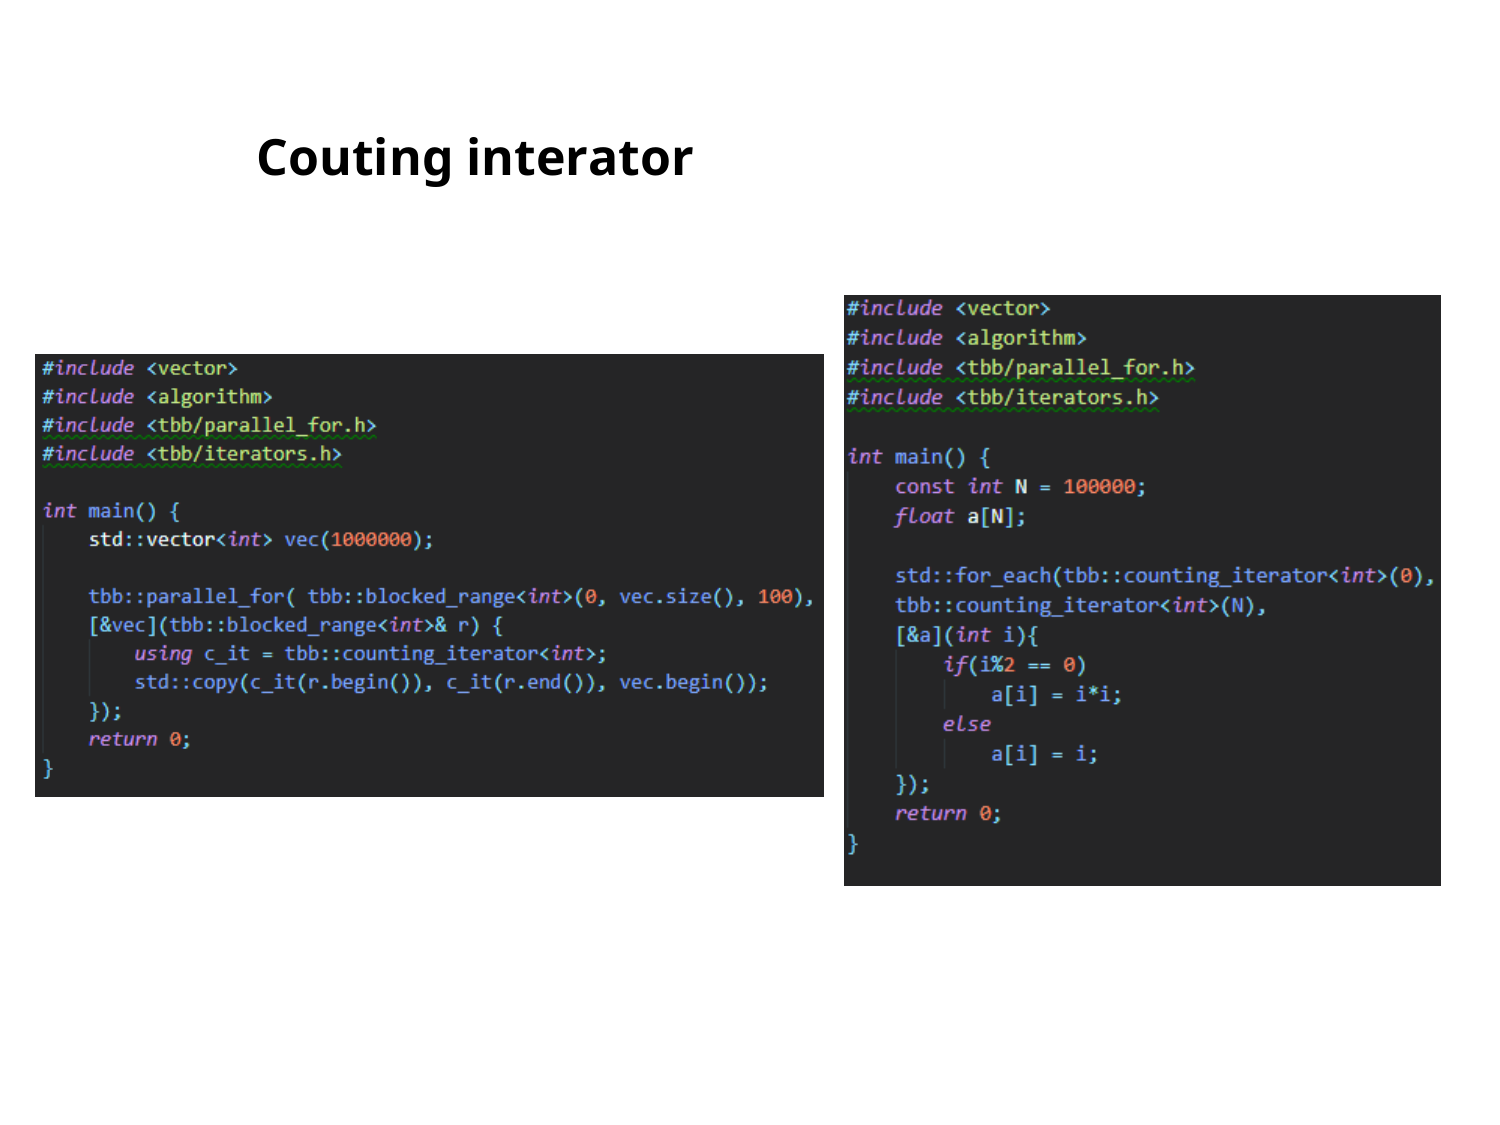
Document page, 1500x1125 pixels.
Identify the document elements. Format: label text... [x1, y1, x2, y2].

picture [844, 295, 1441, 886]
title Couting interator [242, 78, 1425, 233]
picture [35, 354, 824, 797]
